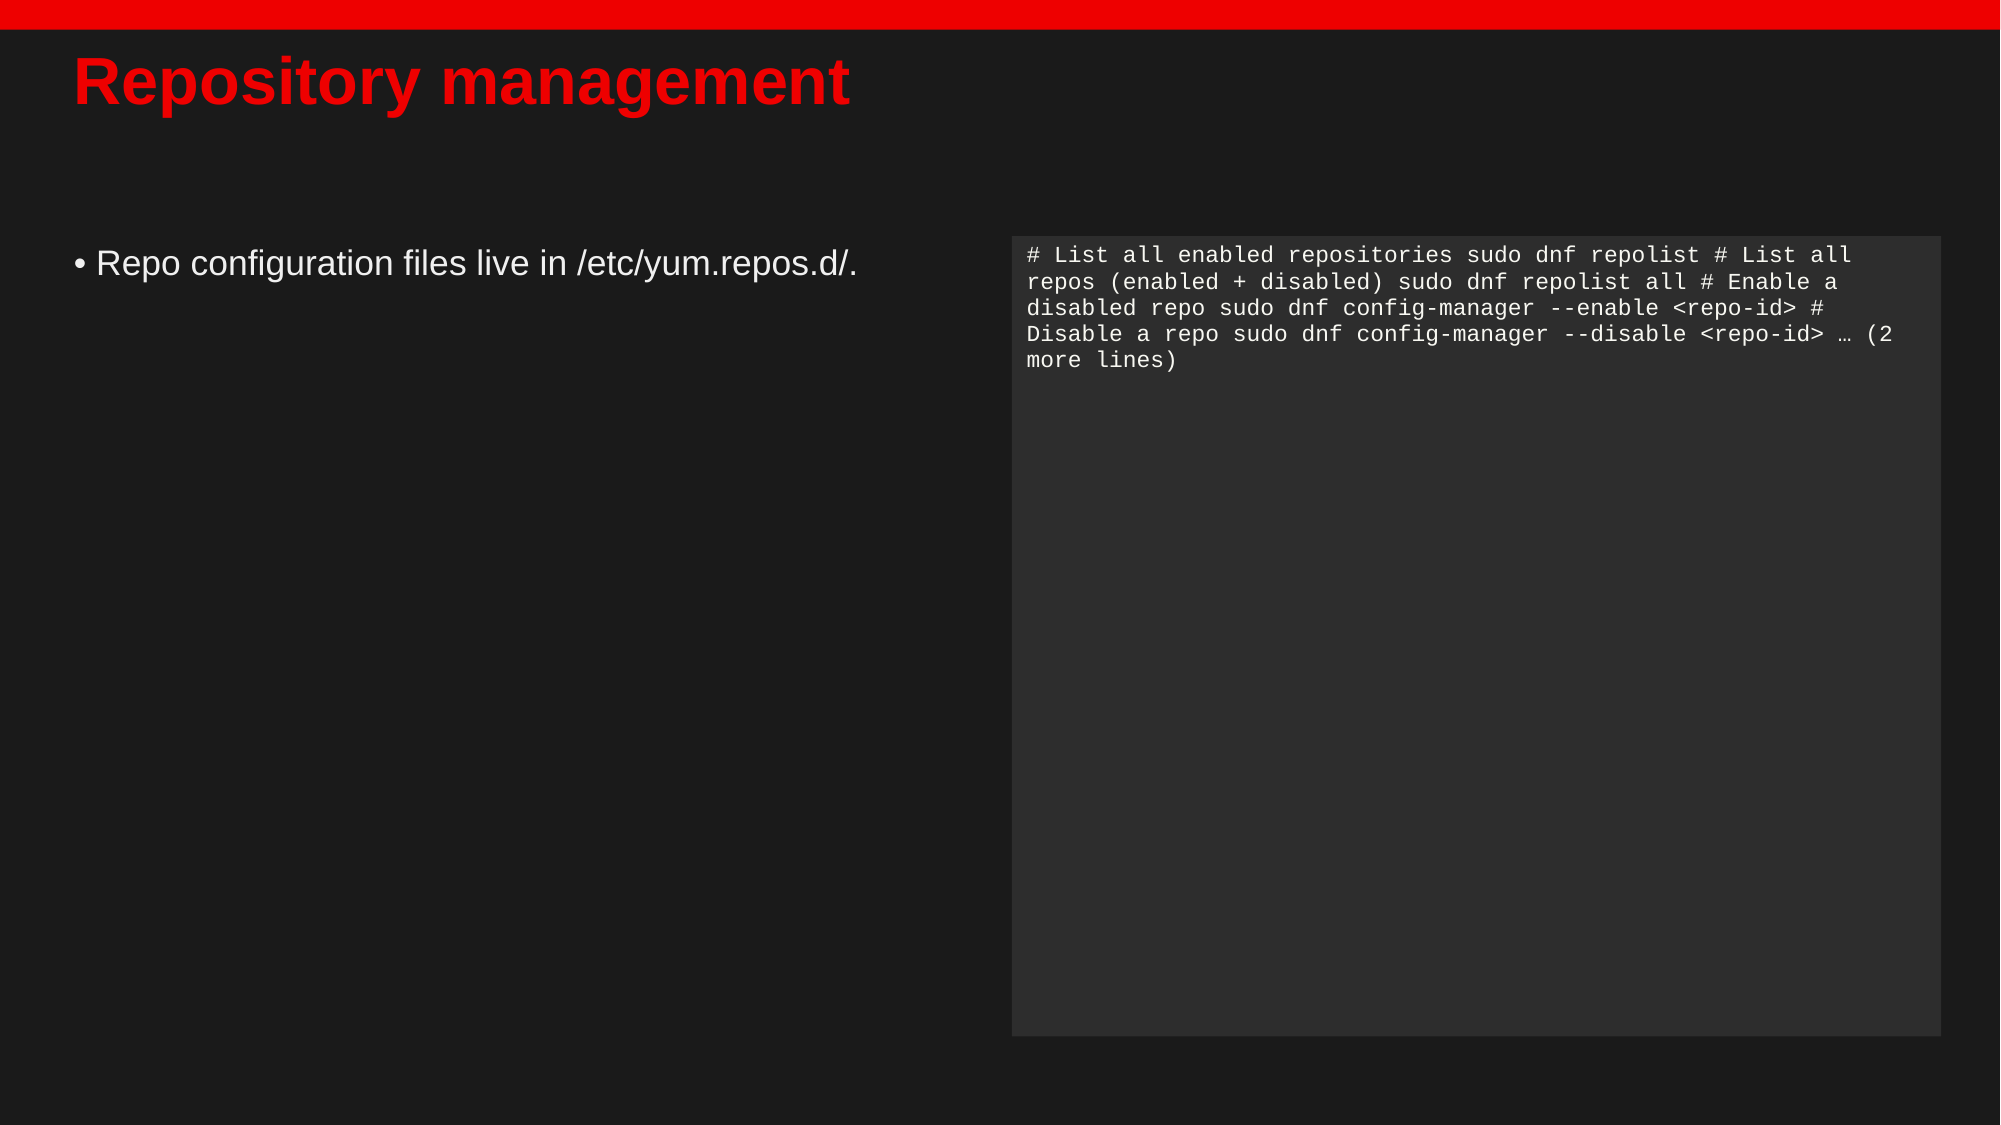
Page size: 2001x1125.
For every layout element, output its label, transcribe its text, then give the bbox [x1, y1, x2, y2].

text_box Repository management [59, 36, 1942, 208]
text_box [0, 0, 2001, 30]
text_box • Repo configuration files live in /etc/yum.repos.d/. [59, 236, 989, 1037]
text_box # List all enabled repositories sudo dnf repolist # List all repos (enabled + disabled) sudo dnf repolist all # Enable a disabled repo sudo dnf config-manager --enable <repo-id> # Disable a repo sudo dnf config-manager --disable <repo-id> … (2 more lines) [1011, 236, 1942, 1037]
